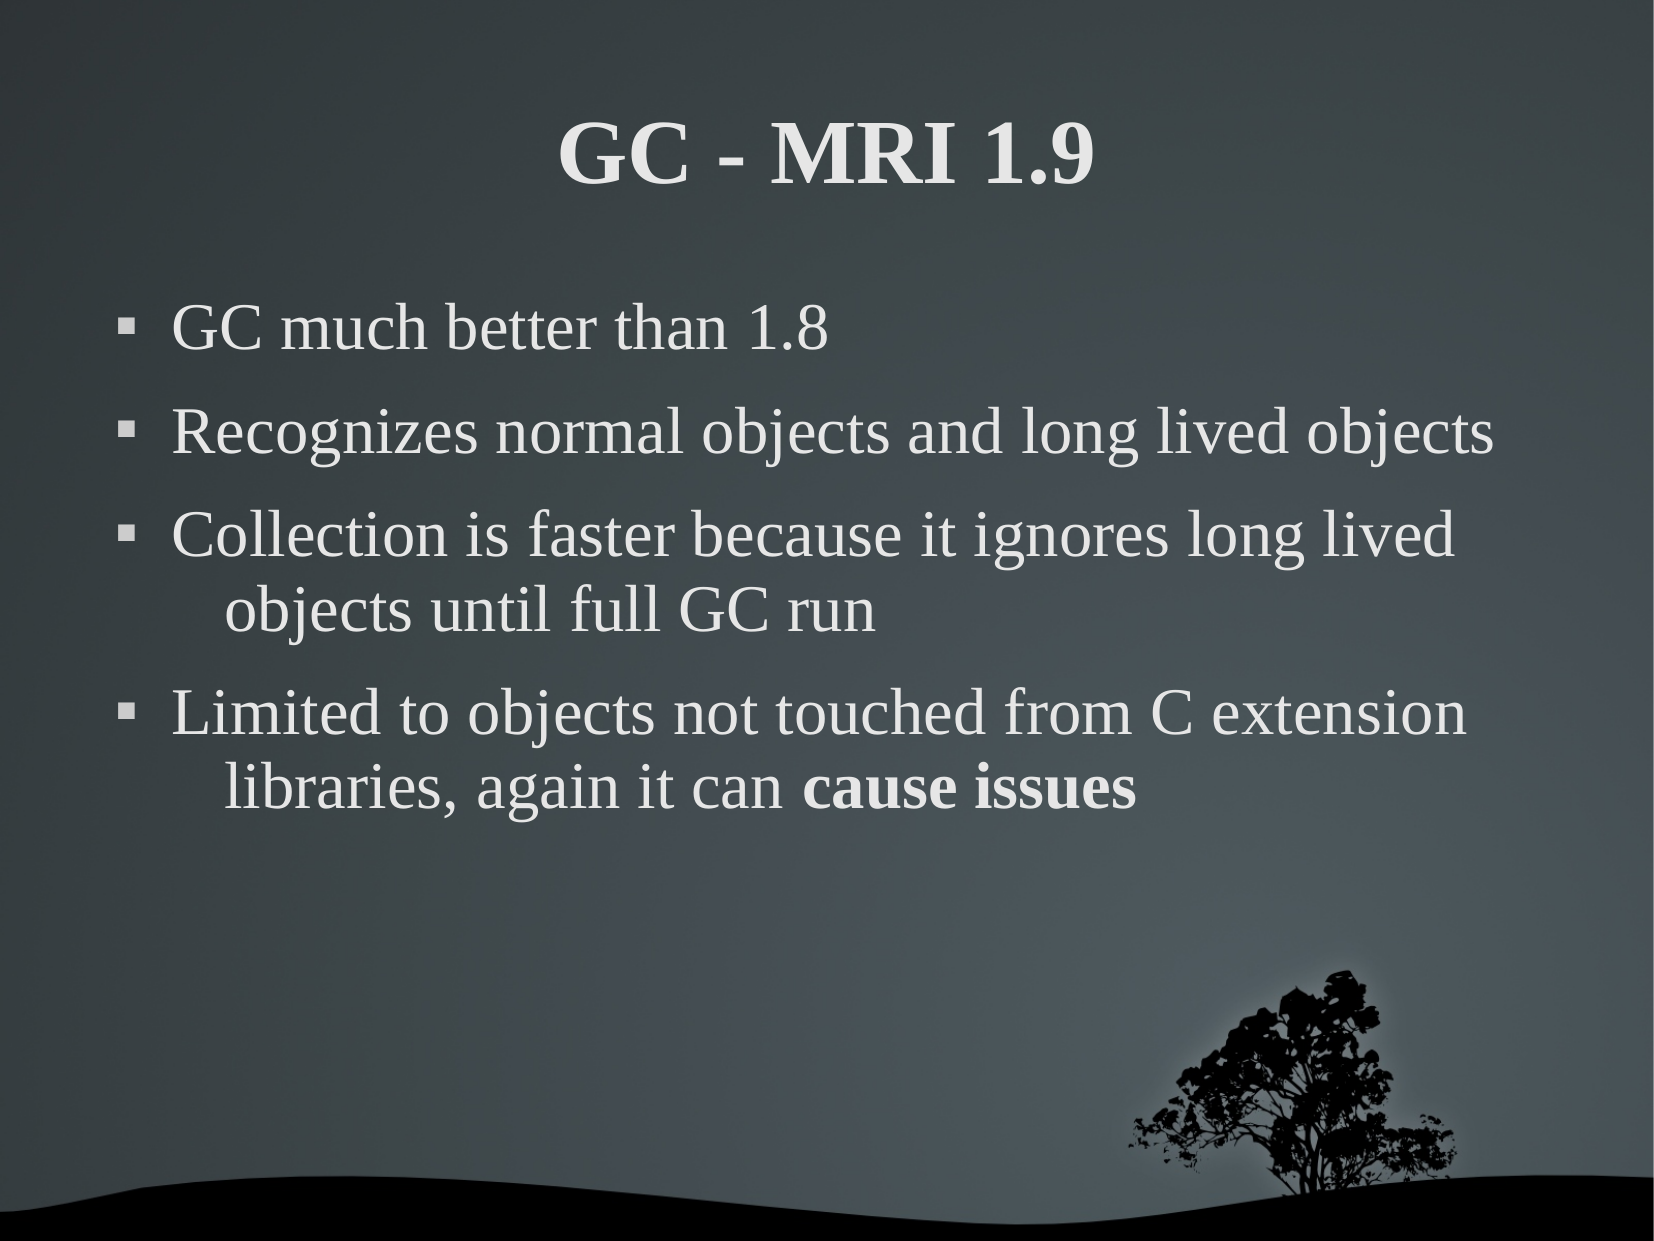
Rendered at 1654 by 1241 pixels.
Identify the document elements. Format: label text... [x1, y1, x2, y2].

title GC - MRI 1.9 [82, 56, 1571, 250]
picture [0, 0, 1654, 1241]
list GC much better than 1.8 Recognizes normal objects and long lived objects Collection is faster because it ignores long lived objects until full GC run Limited to objects not touched from C extension libraries, again it can cause issues [82, 290, 1571, 1094]
